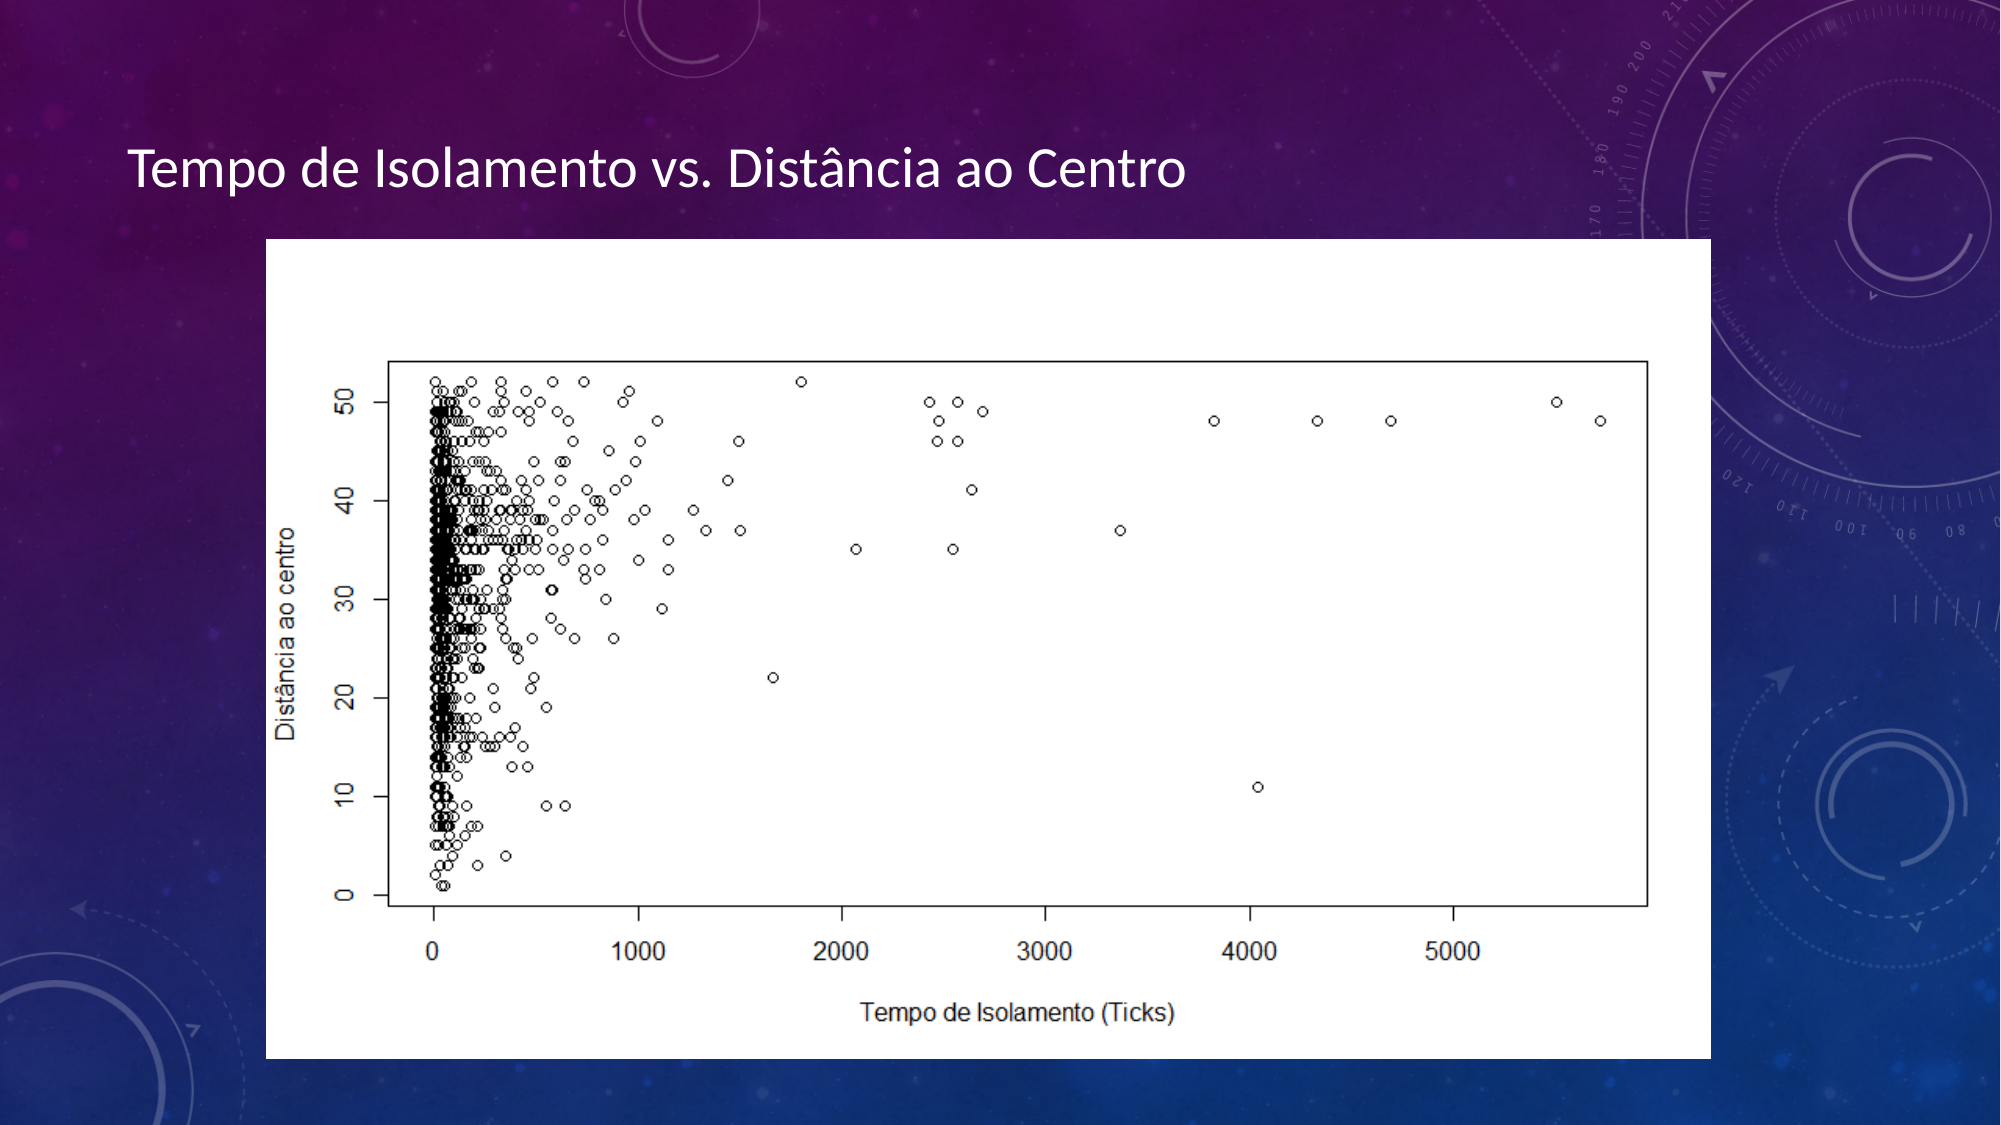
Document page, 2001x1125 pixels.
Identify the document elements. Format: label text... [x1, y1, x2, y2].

title Tempo de Isolamento vs. Distância ao Centro [112, 45, 1775, 284]
picture [0, 0, 2001, 1125]
